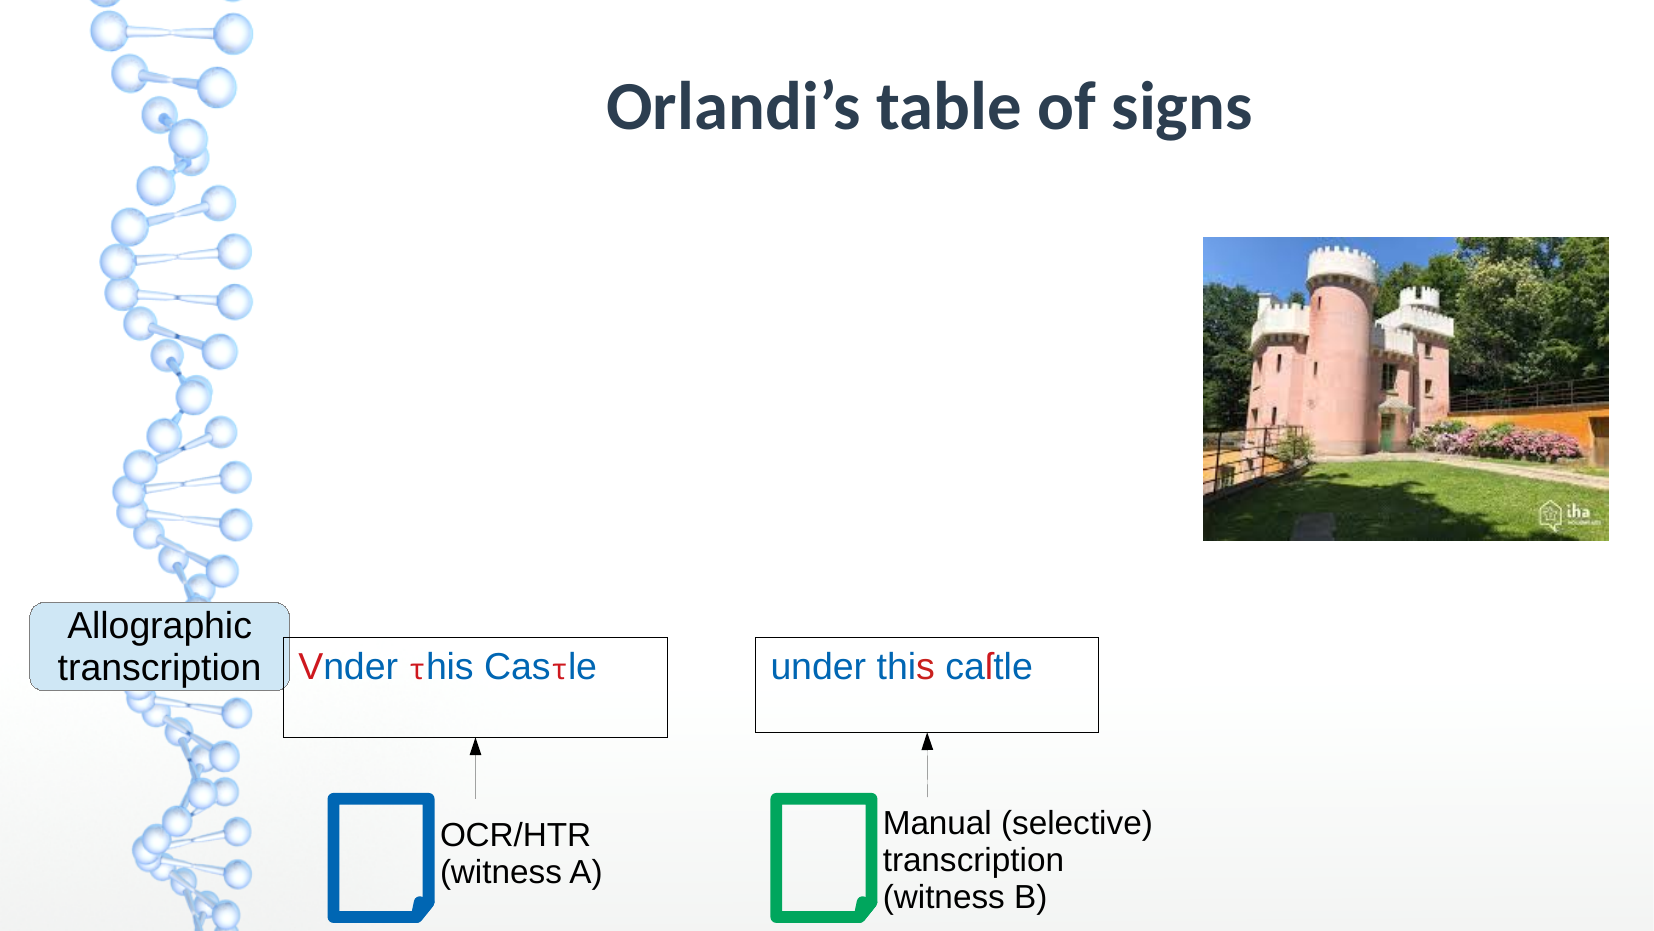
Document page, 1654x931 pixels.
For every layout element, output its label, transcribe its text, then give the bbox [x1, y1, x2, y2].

picture [0, 0, 1654, 931]
text_box Manual (selective) transcription (witness B) [868, 797, 1169, 924]
text_box under this caſtle [755, 637, 1099, 733]
title Orlandi’s table of signs [265, 35, 1595, 189]
text_box OCR/HTR (witness A) [435, 809, 618, 898]
text_box Vnder τhis Casτle [283, 637, 668, 738]
text_box Allographic transcription [29, 602, 290, 691]
